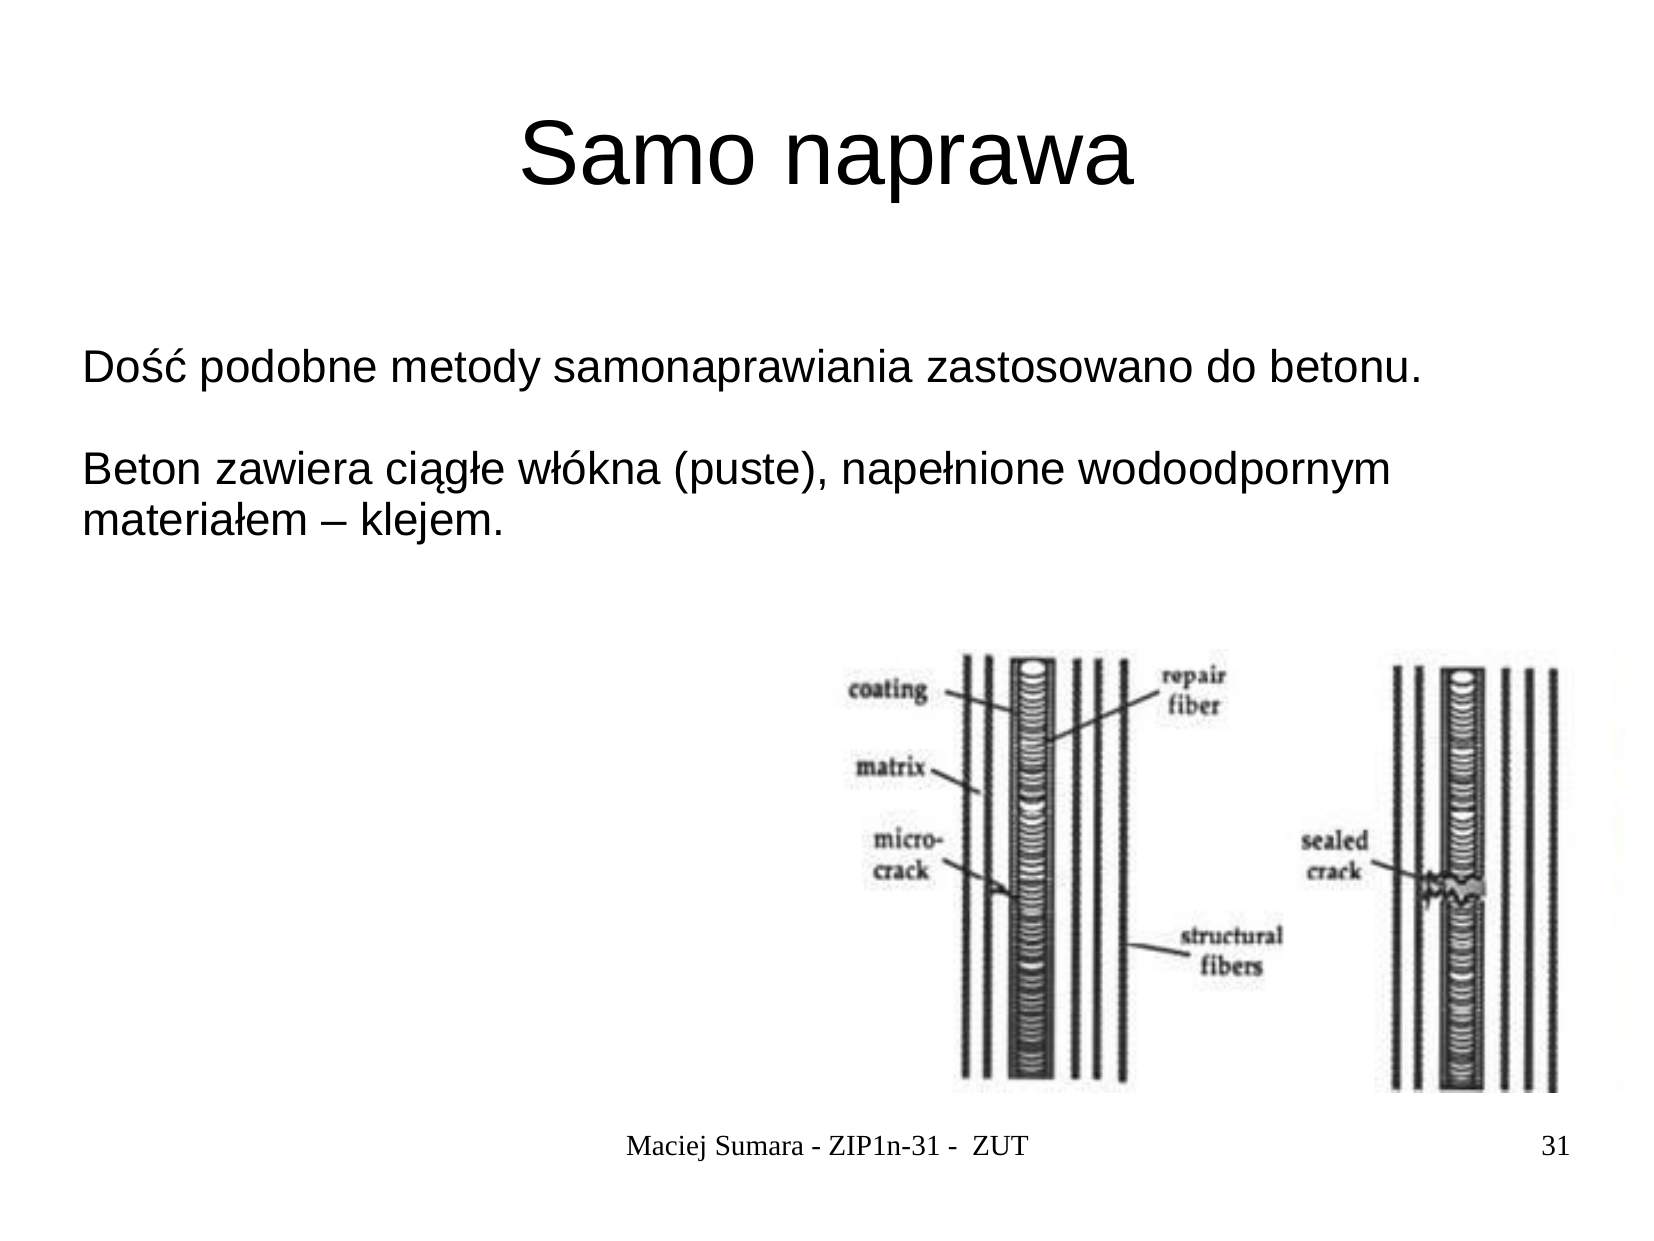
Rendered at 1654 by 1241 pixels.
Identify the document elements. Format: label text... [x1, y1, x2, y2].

title Samo naprawa [82, 56, 1571, 250]
picture [826, 649, 1625, 1093]
subtitle Dość podobne metody samonaprawiania zastosowano do betonu. Beton zawiera ciągłe włókna (puste), napełnione wodoodpornym materiałem – klejem. [82, 297, 1571, 1102]
